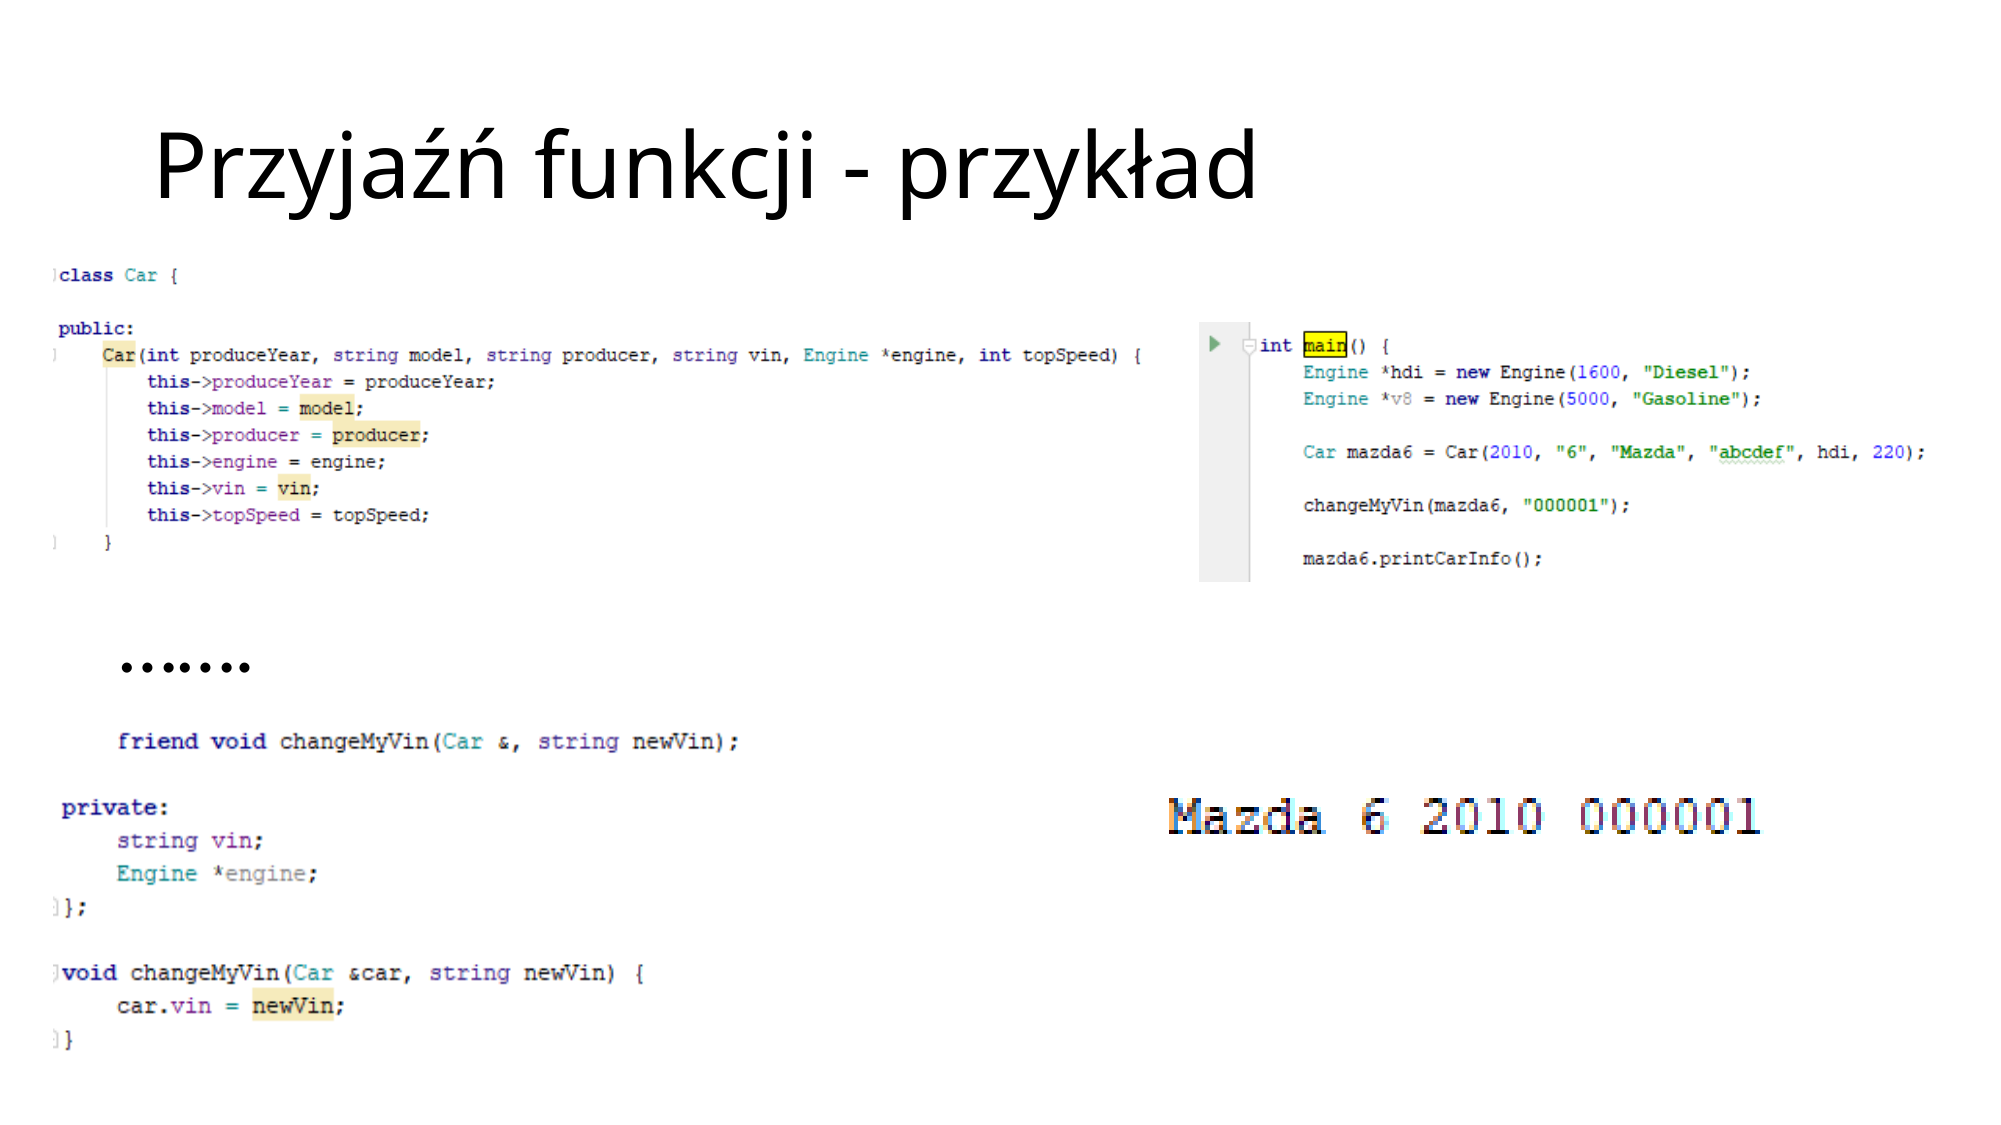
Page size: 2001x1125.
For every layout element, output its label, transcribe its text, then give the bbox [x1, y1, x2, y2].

title Przyjaźń funkcji - przykład [137, 59, 1863, 278]
picture [53, 720, 765, 1066]
picture [53, 250, 1151, 562]
picture [1134, 776, 1814, 893]
text_box ……. [104, 581, 354, 698]
picture [1199, 322, 1946, 582]
